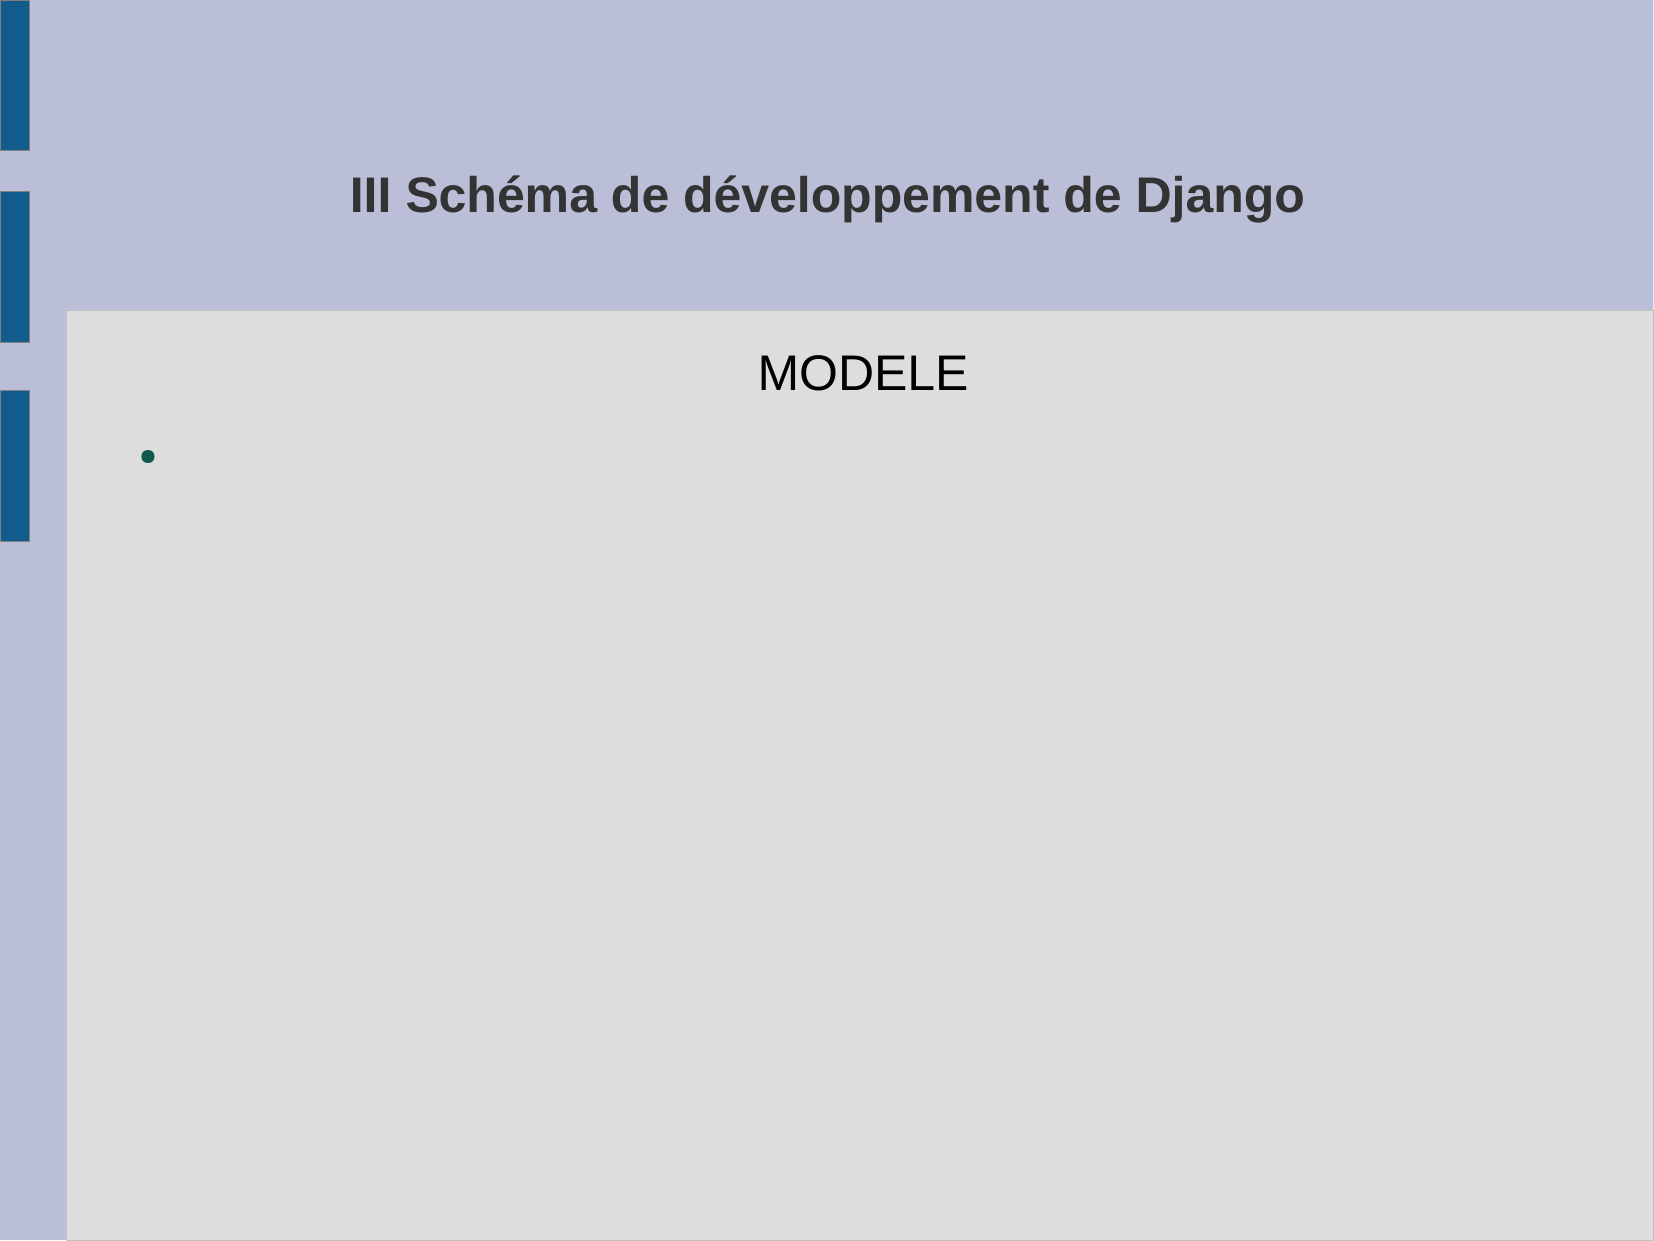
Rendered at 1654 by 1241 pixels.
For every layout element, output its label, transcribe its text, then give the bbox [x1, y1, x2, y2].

list MODELE [121, 344, 1534, 1127]
title III Schéma de développement de Django [121, 91, 1534, 299]
